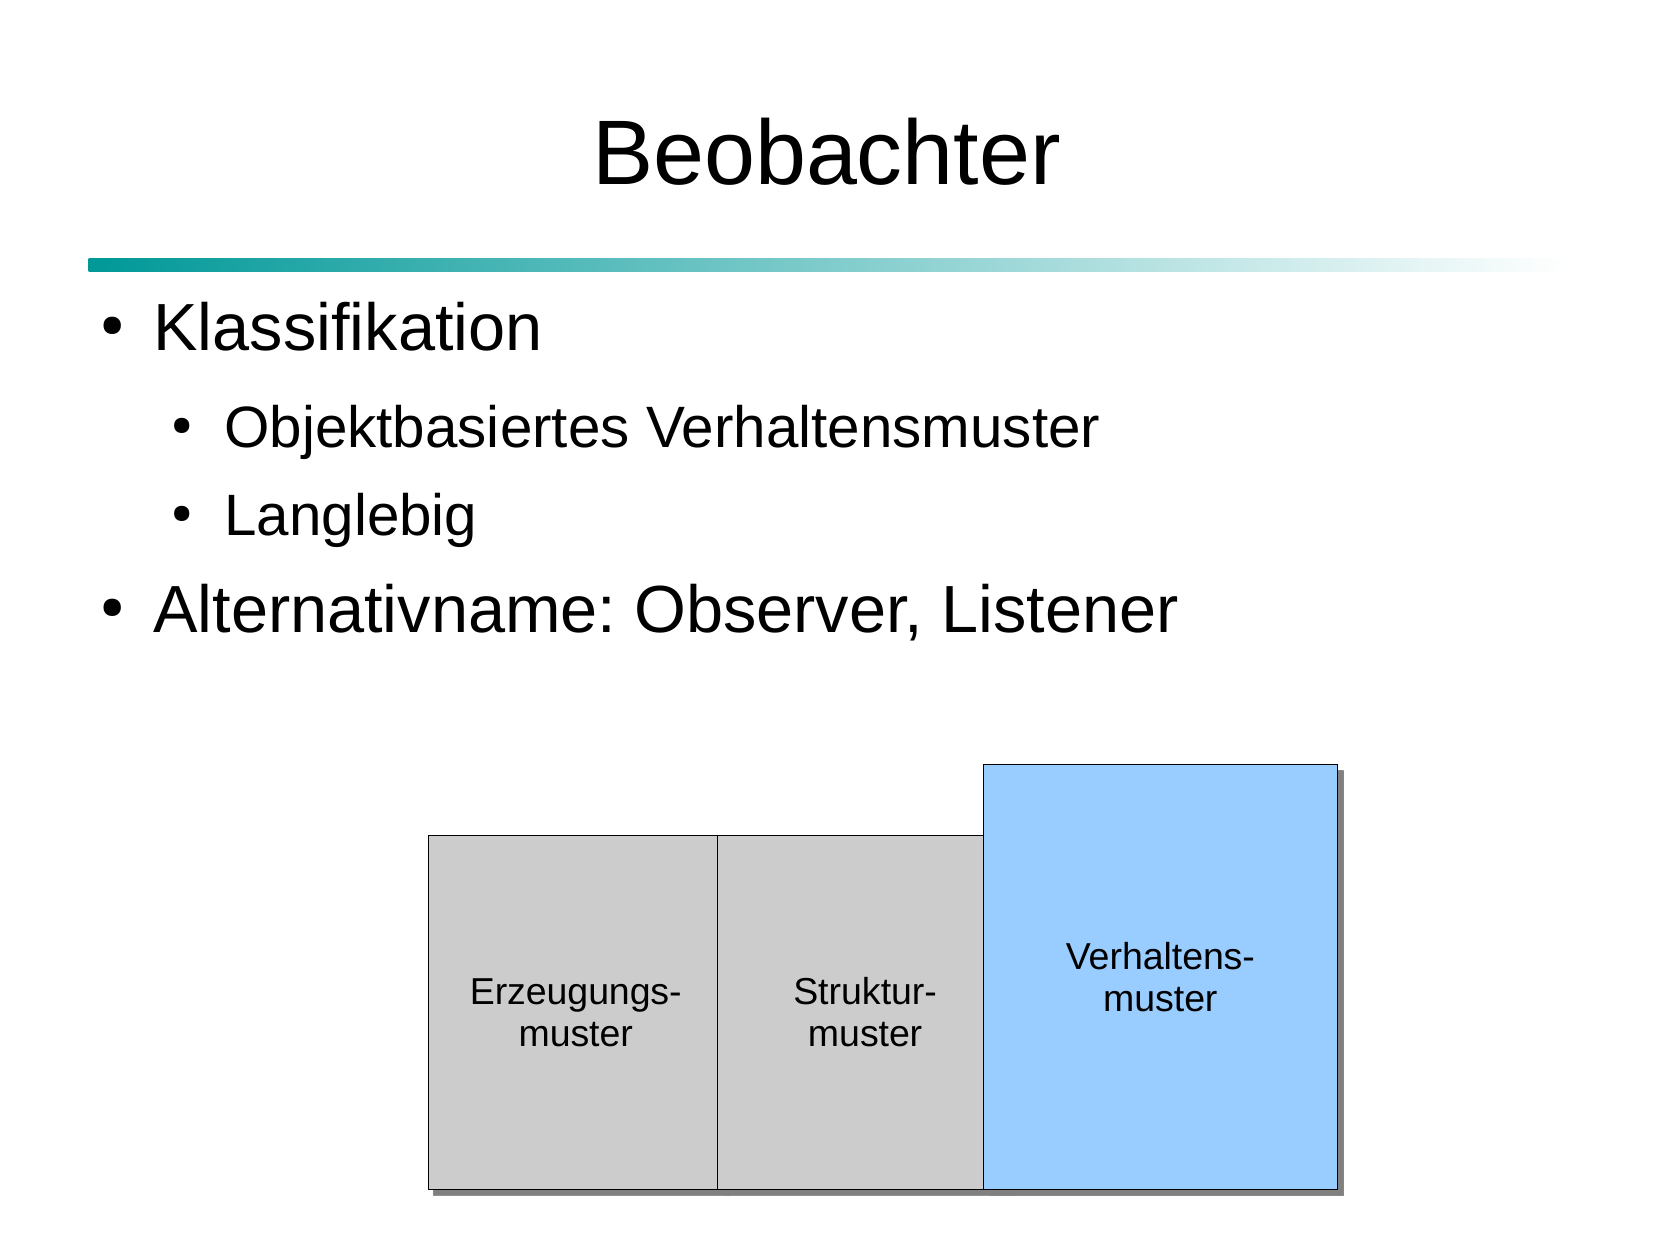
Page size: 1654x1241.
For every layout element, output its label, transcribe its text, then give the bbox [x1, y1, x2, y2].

title Beobachter [82, 49, 1571, 257]
list Klassifikation Objektbasiertes Verhaltensmuster Langlebig Alternativname: Observer, Listener [82, 290, 1571, 1109]
text_box Struktur- muster [717, 835, 983, 1190]
text_box Erzeugungs- muster [428, 835, 717, 1190]
text_box Verhaltens- muster [983, 764, 1338, 1190]
